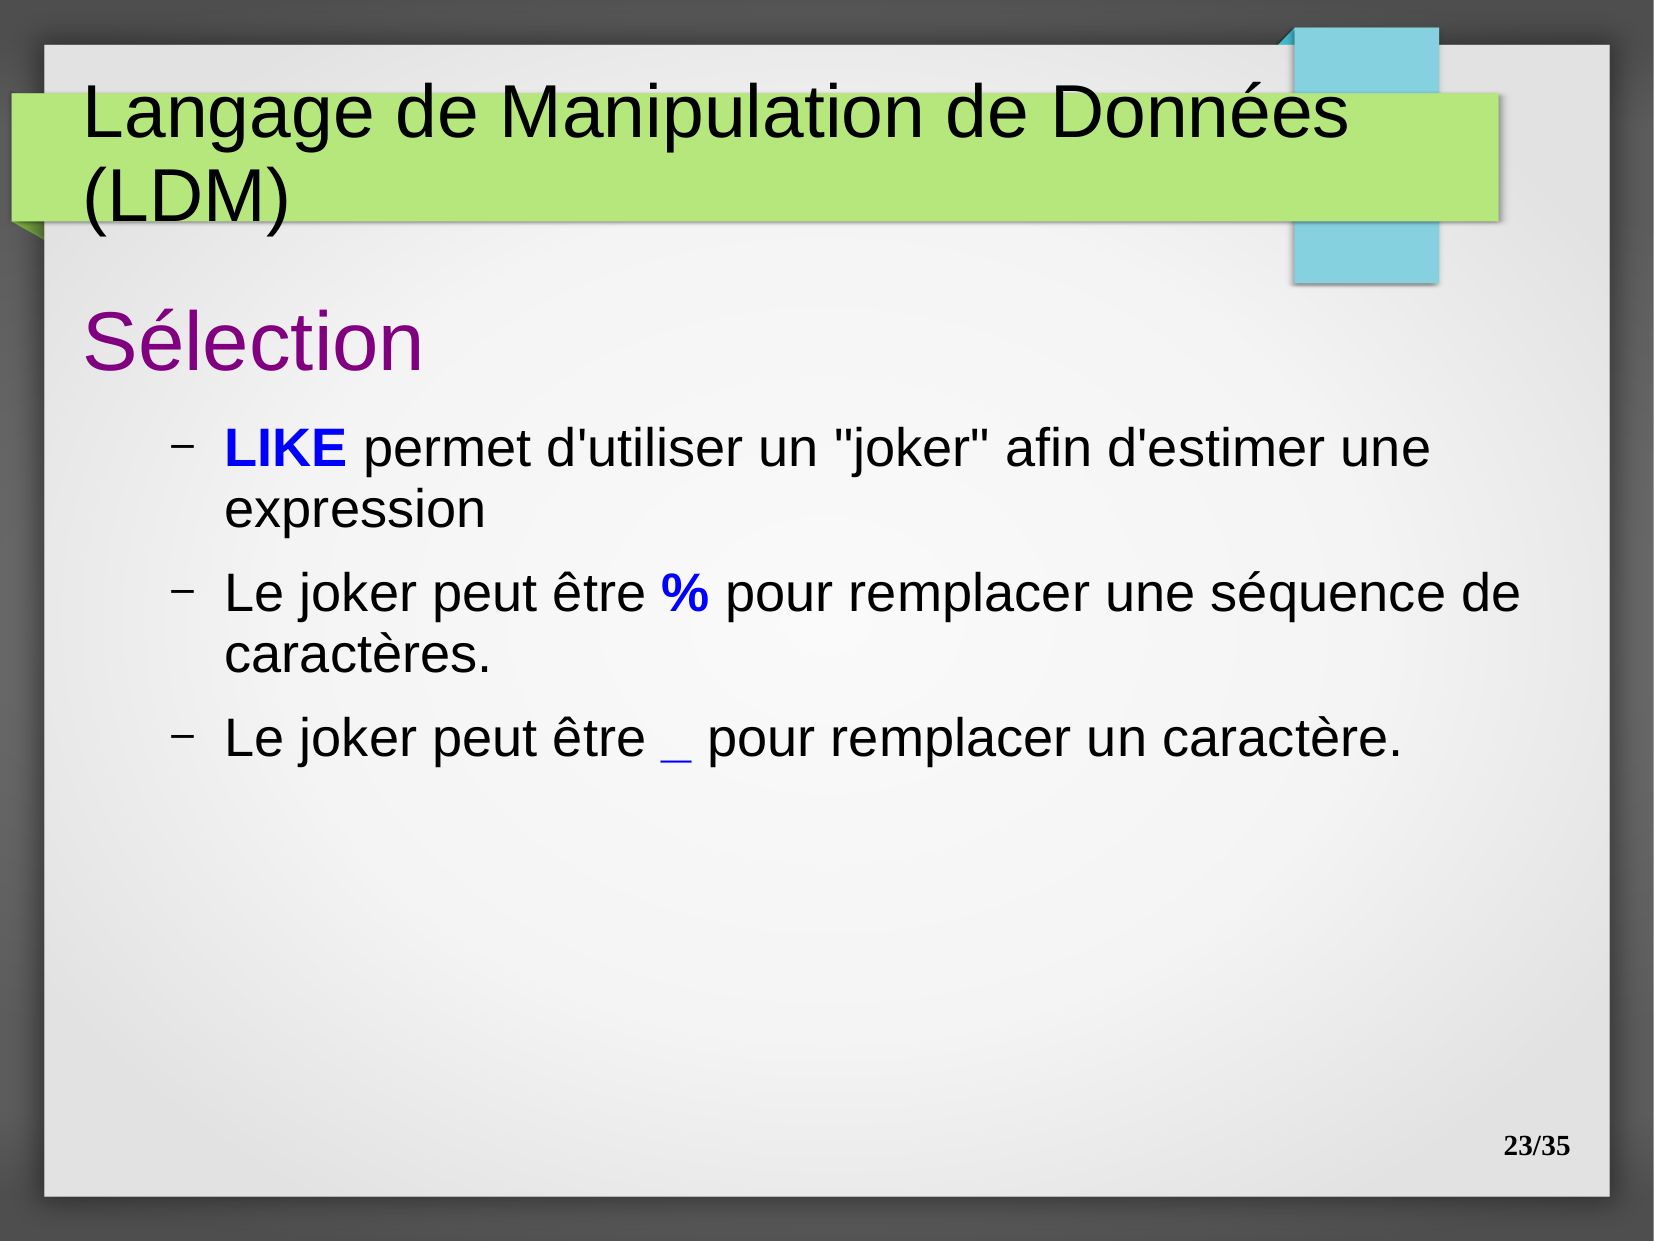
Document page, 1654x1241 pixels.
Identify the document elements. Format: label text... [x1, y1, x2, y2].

list Sélection LIKE permet d'utiliser un "joker" afin d'estimer une expression Le joker peut être % pour remplacer une séquence de caractères. Le joker peut être _ pour remplacer un caractère. [82, 295, 1571, 1015]
title Langage de Manipulation de Données (LDM) [82, 49, 1571, 257]
picture [0, 0, 1654, 1241]
